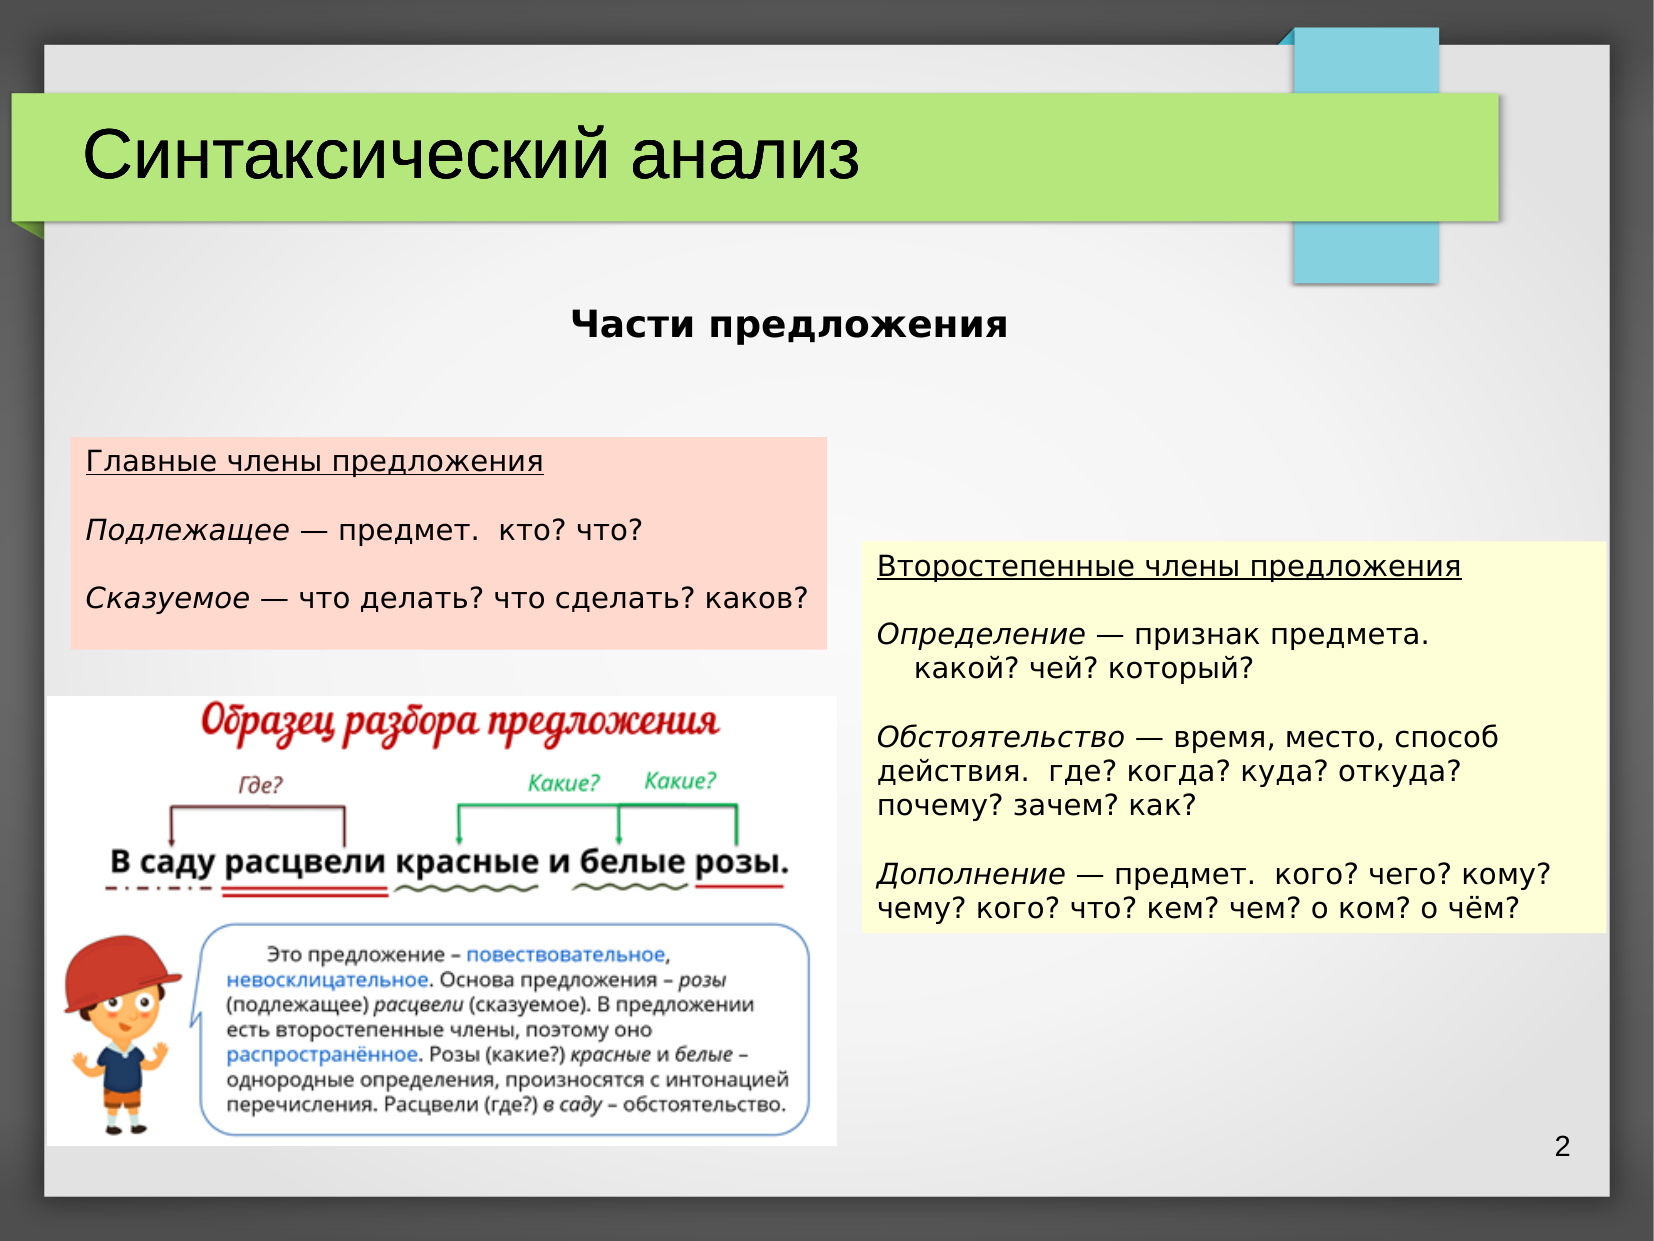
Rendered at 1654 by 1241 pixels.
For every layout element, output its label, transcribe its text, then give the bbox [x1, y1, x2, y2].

text_box Главные члены предложения Подлежащее — предмет. кто? что? Сказуемое — что делать? что сделать? каков? [70, 437, 827, 650]
picture [0, 0, 1654, 1241]
text_box Части предложения [555, 295, 1111, 354]
text_box Второстепенные члены предложения Определение — признак предмета. какой? чей? который? Обстоятельство — время, место, способ действия. где? когда? куда? откуда? почему? зачем? как? Дополнение — предмет. кого? чего? кому? чему? кого? что? кем? чем? о ком? о чём? [862, 541, 1607, 934]
title Синтаксический анализ [82, 114, 993, 194]
